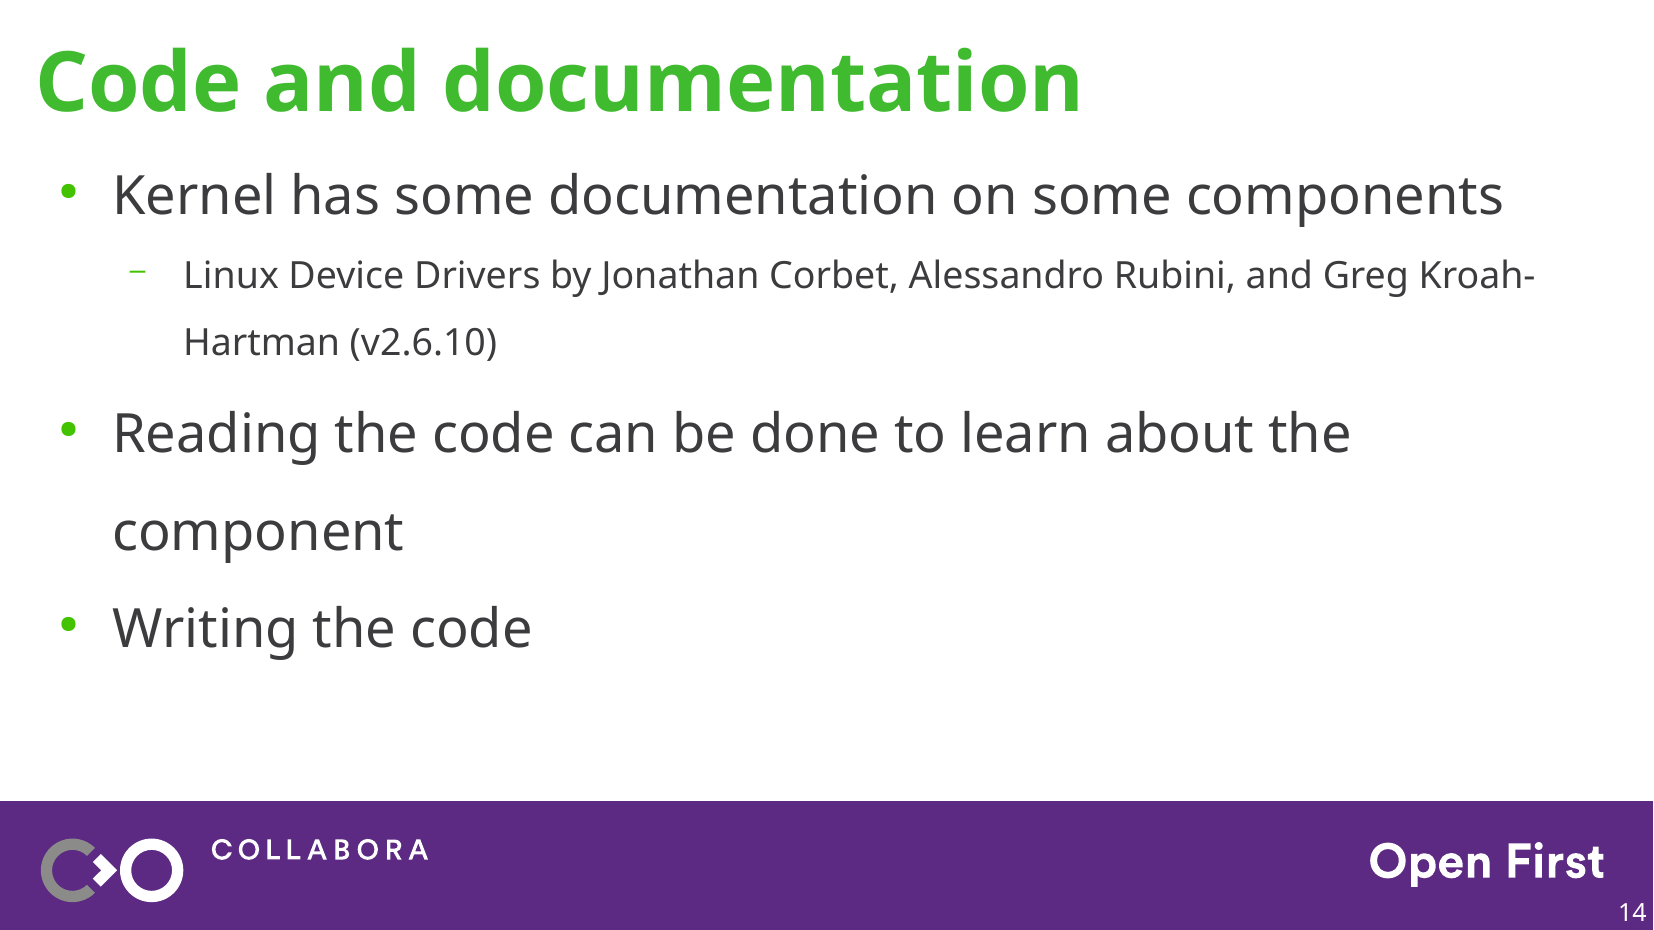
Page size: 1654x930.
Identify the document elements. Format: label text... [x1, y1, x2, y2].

title Code and documentation [35, 28, 1608, 192]
list Kernel has some documentation on some components Linux Device Drivers by Jonathan Corbet, Alessandro Rubini, and Greg Kroah-Hartman (v2.6.10) Reading the code can be done to learn about the component Writing the code [41, 160, 1613, 804]
